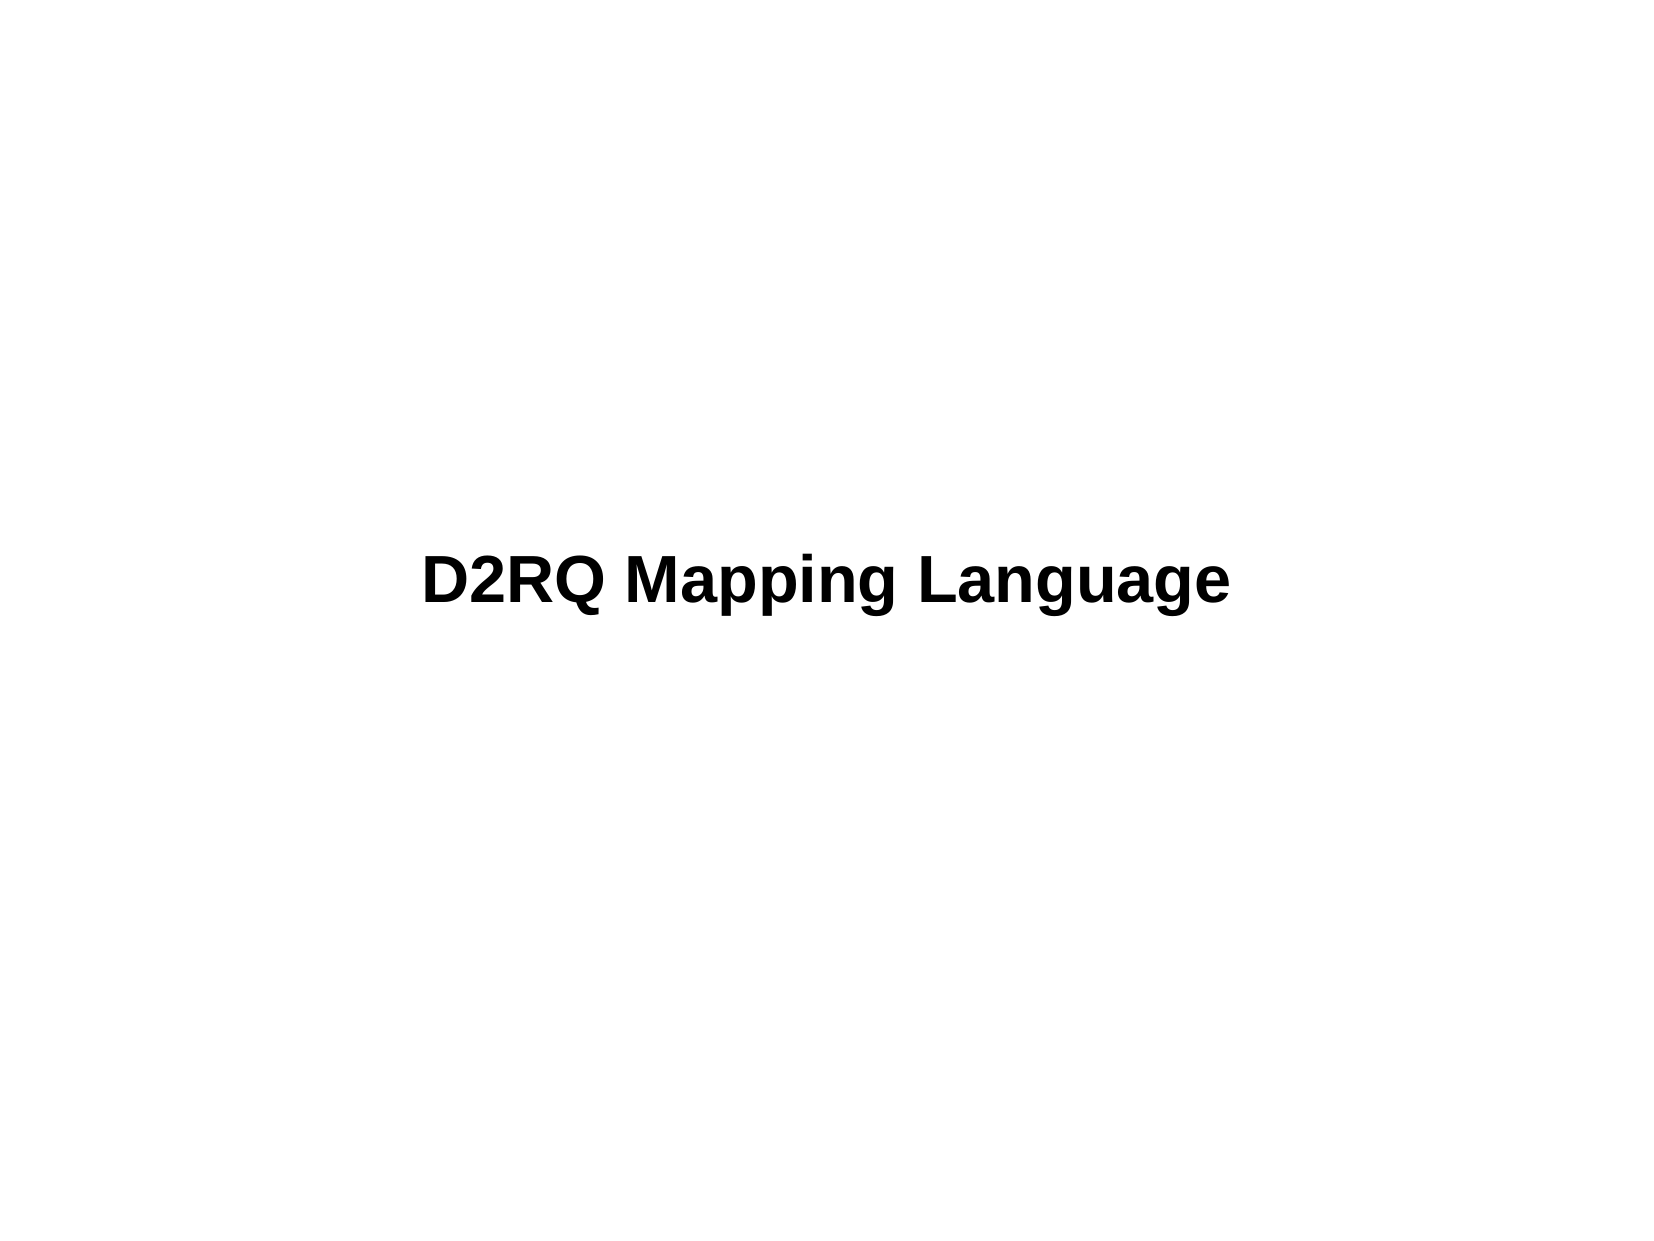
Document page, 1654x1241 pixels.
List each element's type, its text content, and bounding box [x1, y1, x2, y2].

subtitle D2RQ Mapping Language [82, 49, 1571, 1109]
